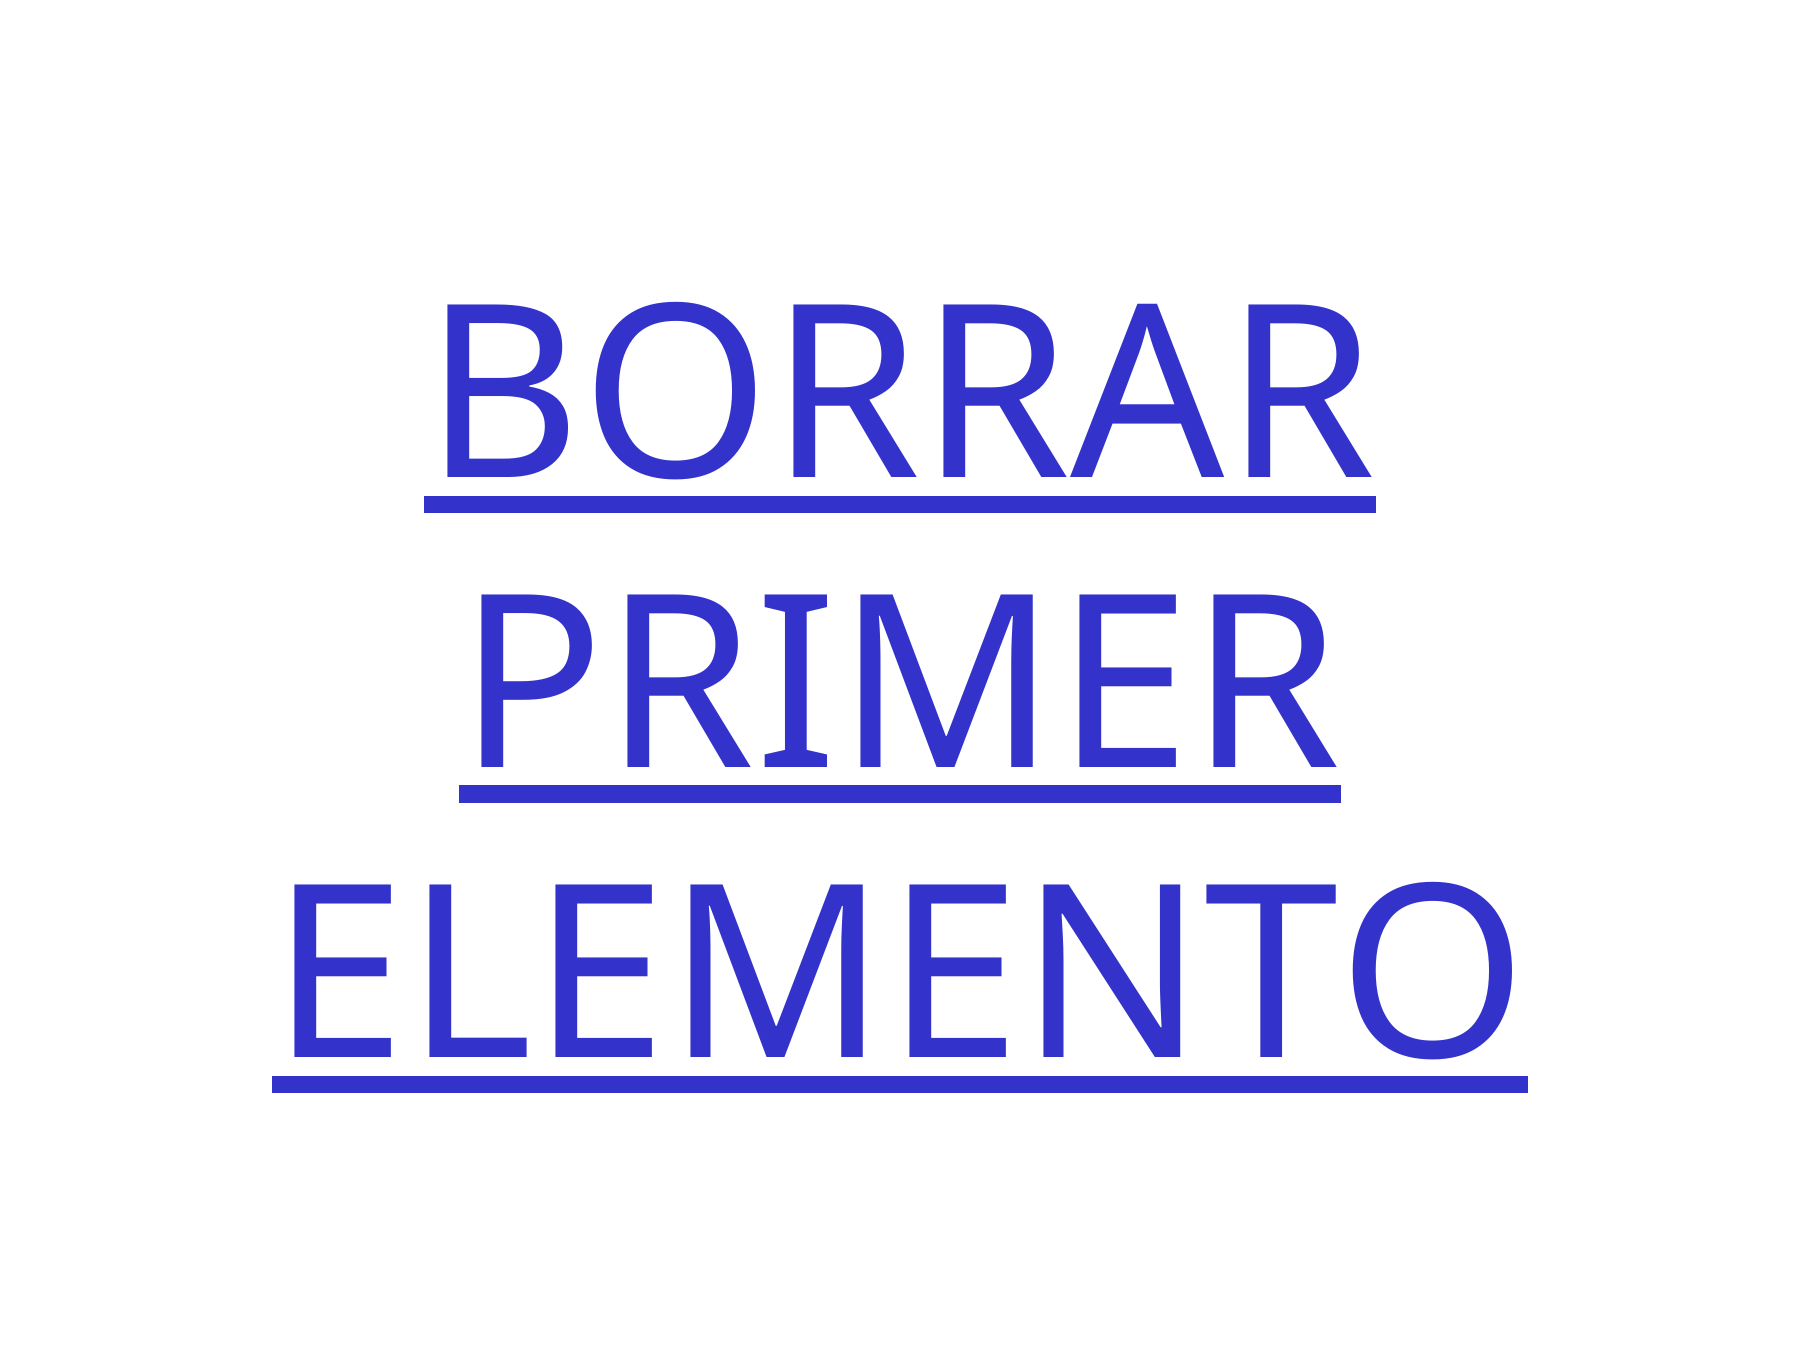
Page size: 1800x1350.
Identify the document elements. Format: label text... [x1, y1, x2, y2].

text_box BORRAR PRIMER ELEMENTO [0, 227, 1800, 1115]
